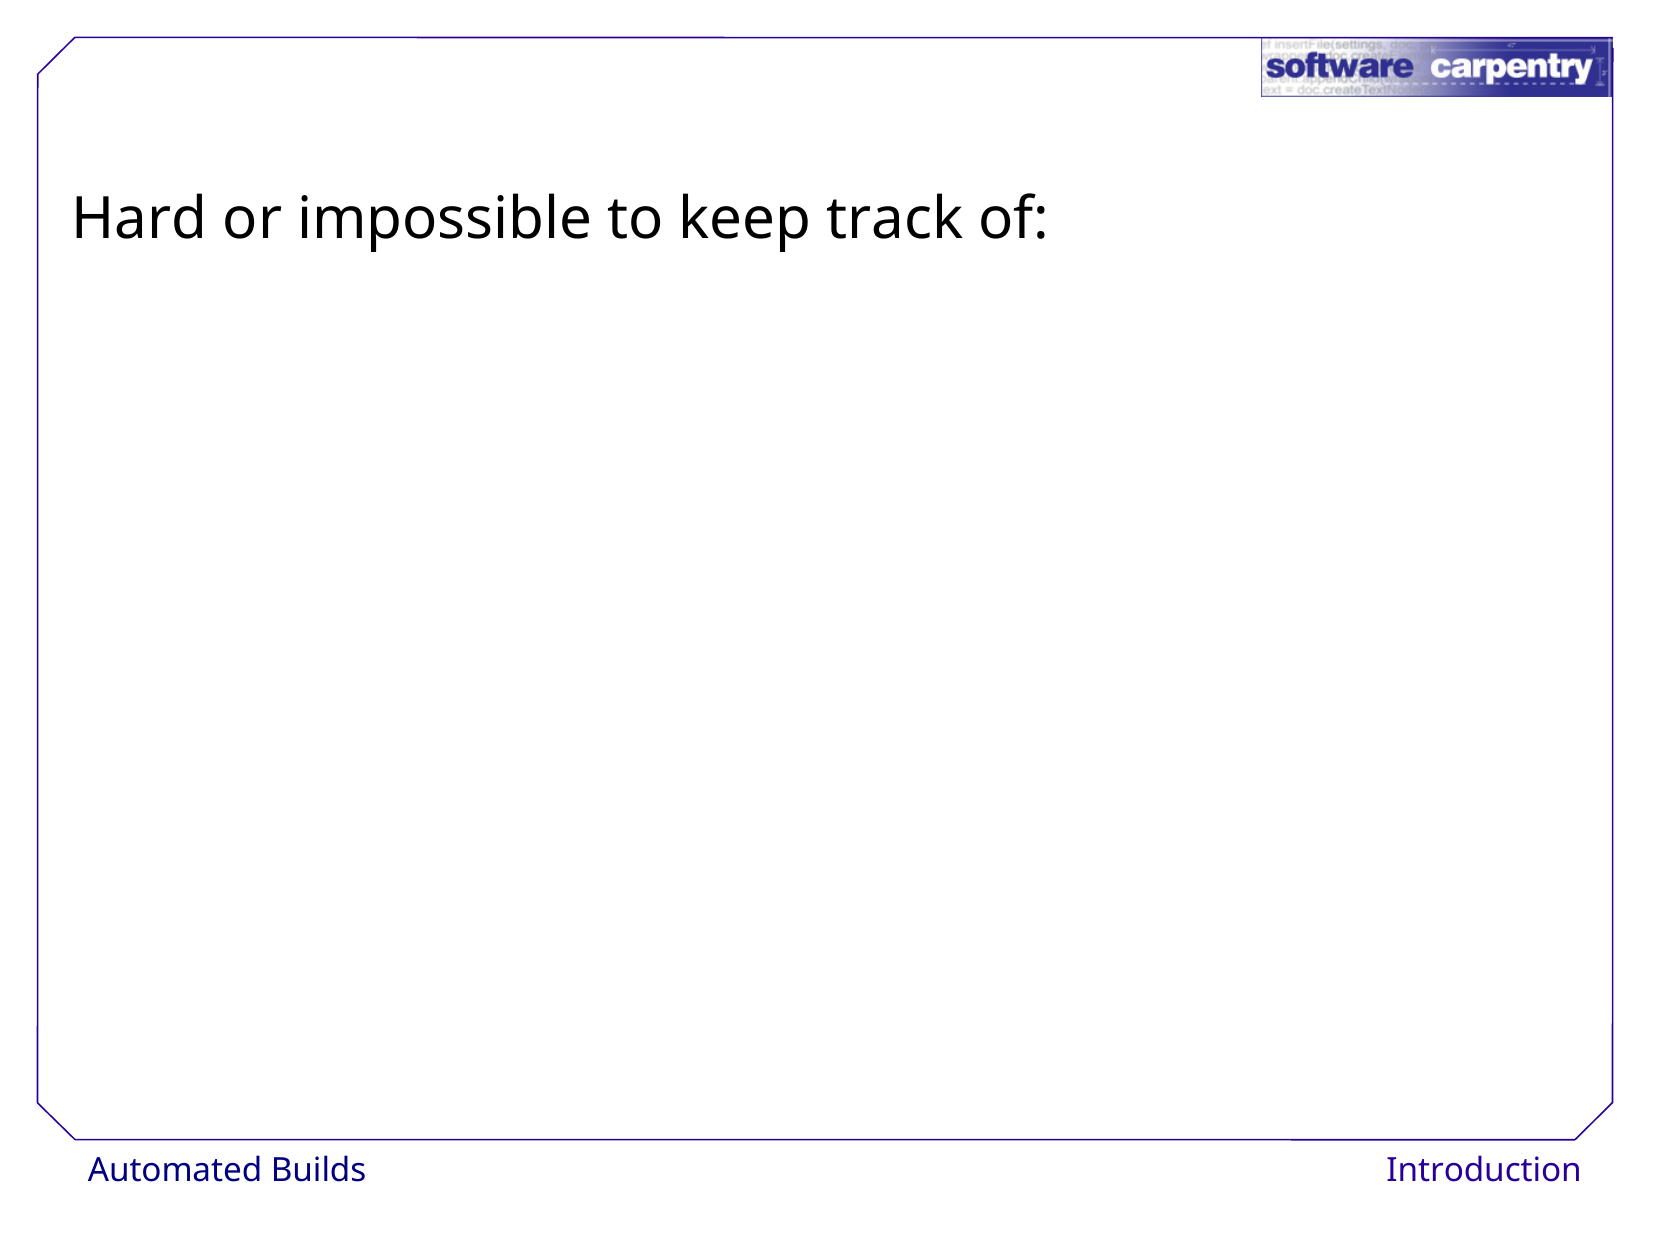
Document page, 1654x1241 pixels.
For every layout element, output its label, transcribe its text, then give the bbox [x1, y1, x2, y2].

picture [1261, 39, 1613, 97]
text_box Hard or impossible to keep track of: [57, 138, 1215, 259]
